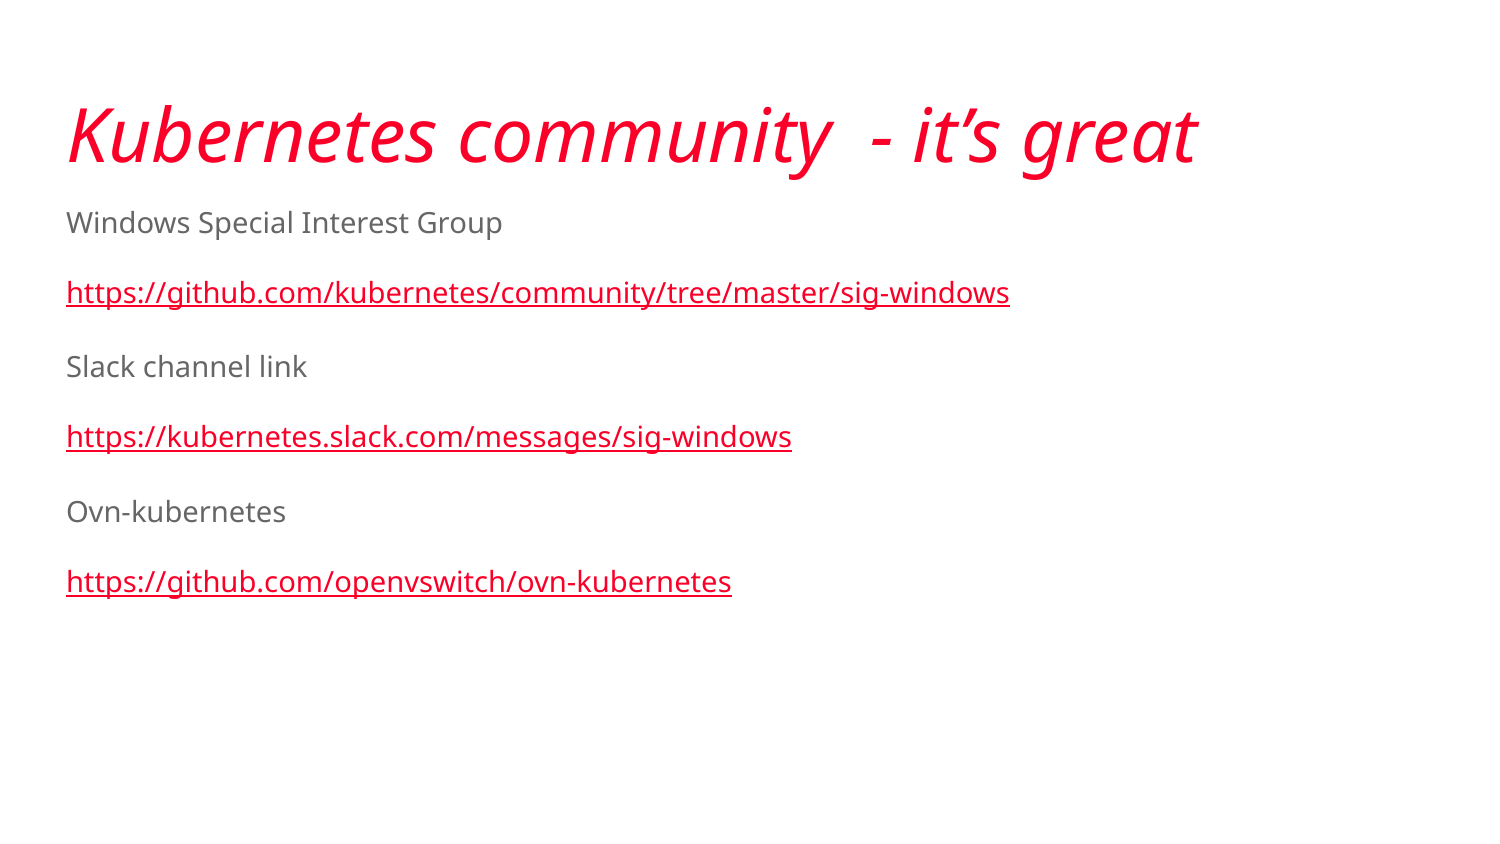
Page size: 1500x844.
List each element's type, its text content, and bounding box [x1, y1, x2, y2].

title Kubernetes community - it’s great [51, 72, 1449, 167]
list Windows Special Interest Group https://github.com/kubernetes/community/tree/master/sig-windows Slack channel link https://kubernetes.slack.com/messages/sig-windows Ovn-kubernetes https://github.com/openvswitch/ovn-kubernetes [51, 189, 1449, 750]
